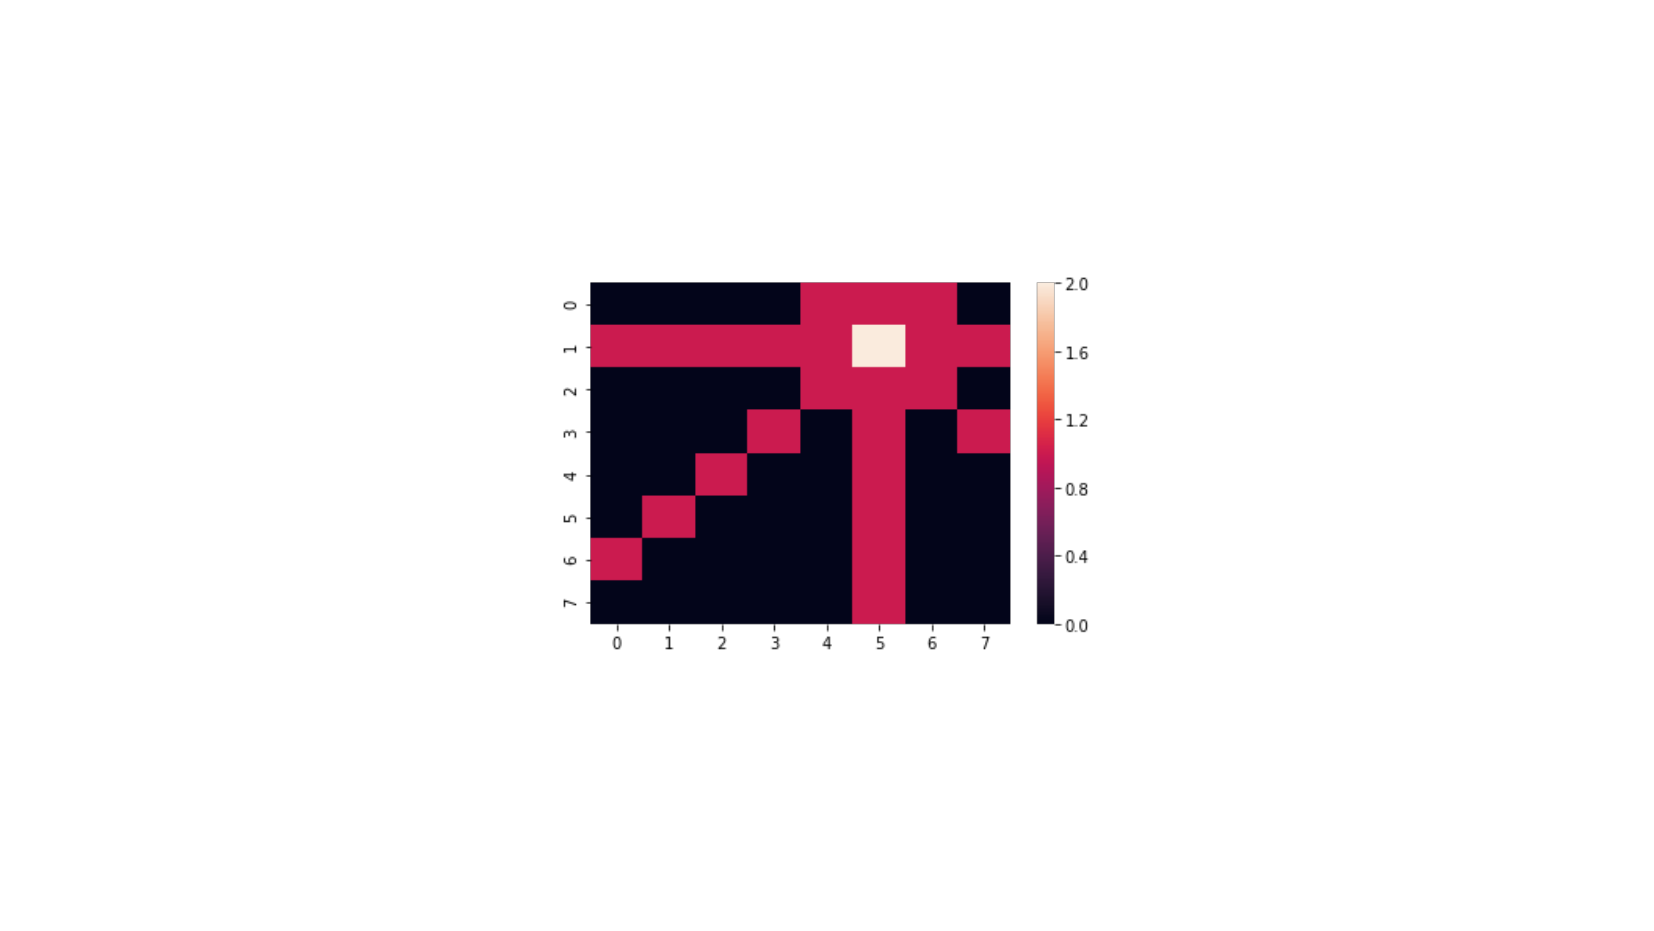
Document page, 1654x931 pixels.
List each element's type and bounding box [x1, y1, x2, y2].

picture [553, 267, 1100, 662]
